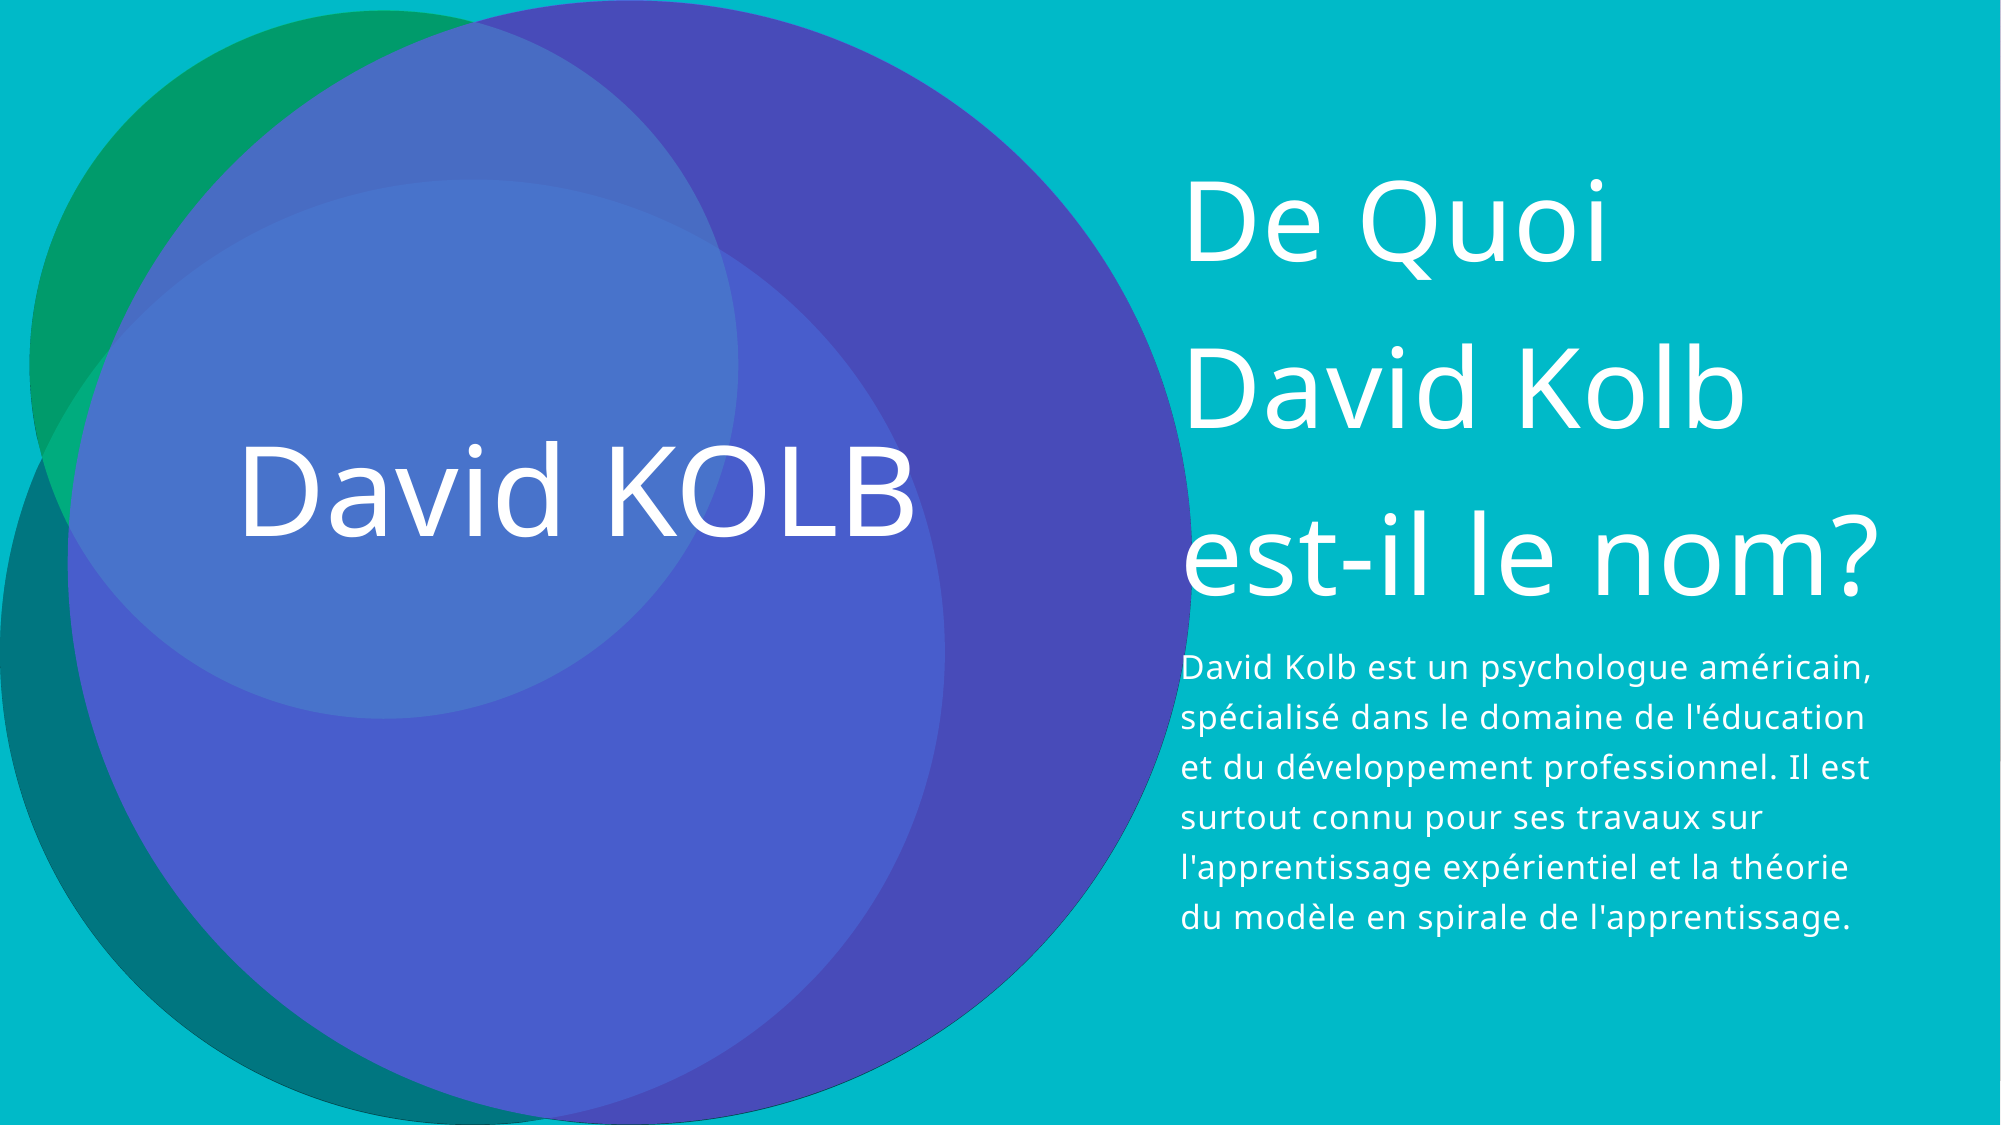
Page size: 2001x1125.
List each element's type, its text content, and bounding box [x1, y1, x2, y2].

list De Quoi David Kolb est-il le nom? David Kolb est un psychologue américain, spécialisé dans le domaine de l'éducation et du développement professionnel. Il est surtout connu pour ses travaux sur l'apprentissage expérientiel et la théorie du modèle en spirale de l'apprentissage. [1165, 88, 1910, 1034]
title David KOLB [151, 136, 1004, 991]
text_box [0, 0, 2000, 1125]
